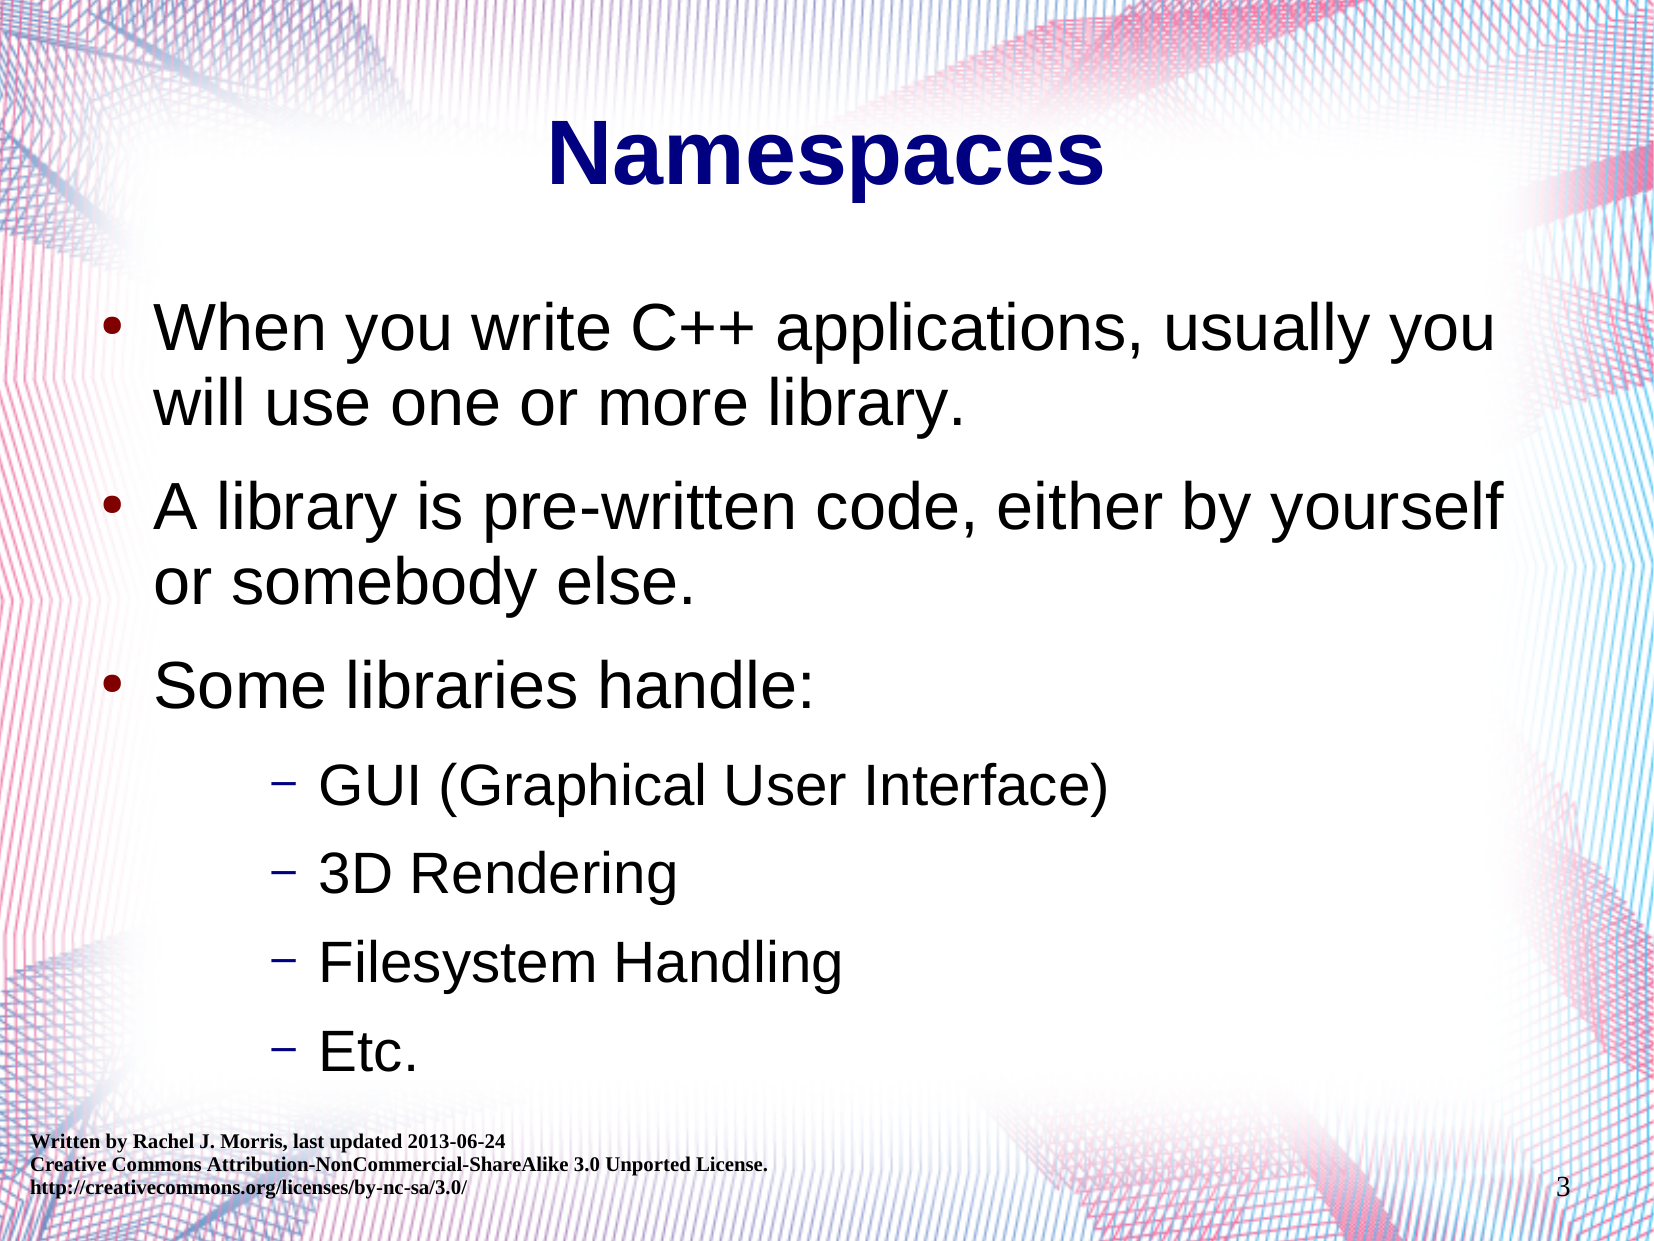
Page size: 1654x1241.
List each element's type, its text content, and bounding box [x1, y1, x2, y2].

picture [0, 0, 1654, 1241]
list When you write C++ applications, usually you will use one or more library. A library is pre-written code, either by yourself or somebody else. Some libraries handle: GUI (Graphical User Interface) 3D Rendering Filesystem Handling Etc. [82, 290, 1571, 1084]
title Namespaces [82, 49, 1571, 257]
